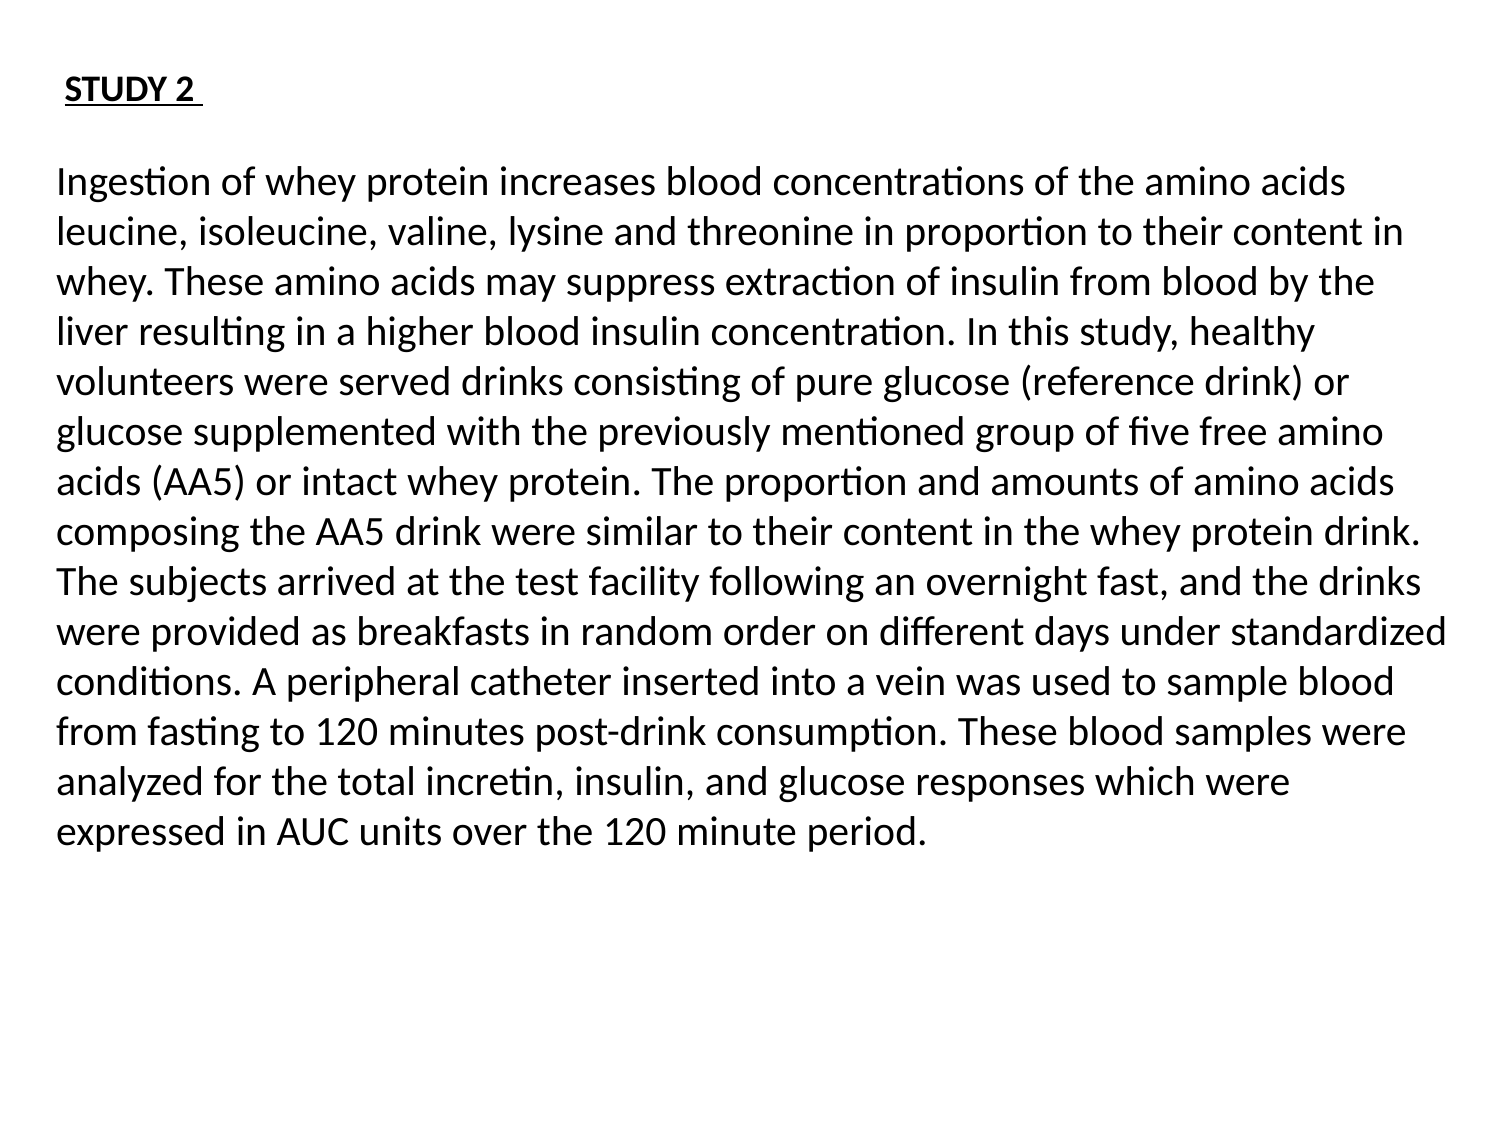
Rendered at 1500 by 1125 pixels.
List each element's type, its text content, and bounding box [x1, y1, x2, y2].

text_box STUDY 2 Ingestion of whey protein increases blood concentrations of the amino acids leucine, isoleucine, valine, lysine and threonine in proportion to their content in whey. These amino acids may suppress extraction of insulin from blood by the liver resulting in a higher blood insulin concentration. In this study, healthy volunteers were served drinks consisting of pure glucose (reference drink) or glucose supplemented with the previously mentioned group of five free amino acids (AA5) or intact whey protein. The proportion and amounts of amino acids composing the AA5 drink were similar to their content in the whey protein drink. The subjects arrived at the test facility following an overnight fast, and the drinks were provided as breakfasts in random order on different days under standardized conditions. A peripheral catheter inserted into a vein was used to sample blood from fasting to 120 minutes post-drink consumption. These blood samples were analyzed for the total incretin, insulin, and glucose responses which were expressed in AUC units over the 120 minute period. [41, 56, 1471, 799]
